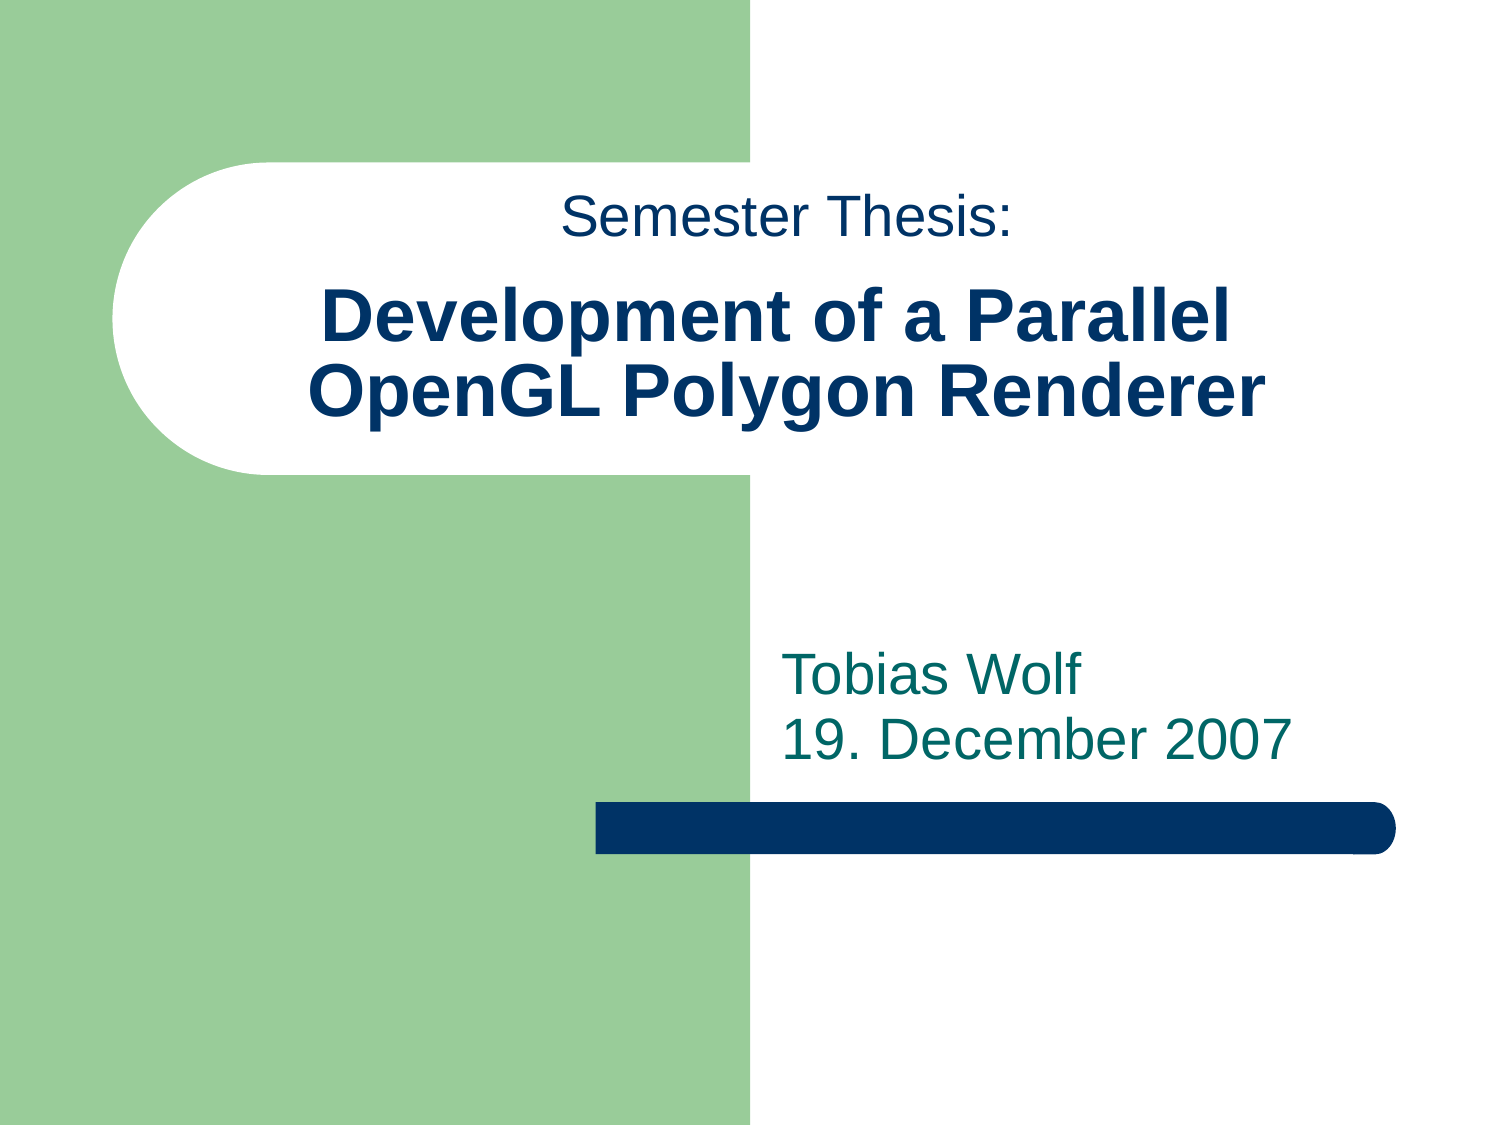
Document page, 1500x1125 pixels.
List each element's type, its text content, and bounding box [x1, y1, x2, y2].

subtitle Tobias Wolf 19. December 2007 [766, 480, 1367, 780]
title Development of a Parallel OpenGL Polygon Renderer [150, 313, 1426, 451]
text_box Semester Thesis: [150, 125, 1426, 313]
